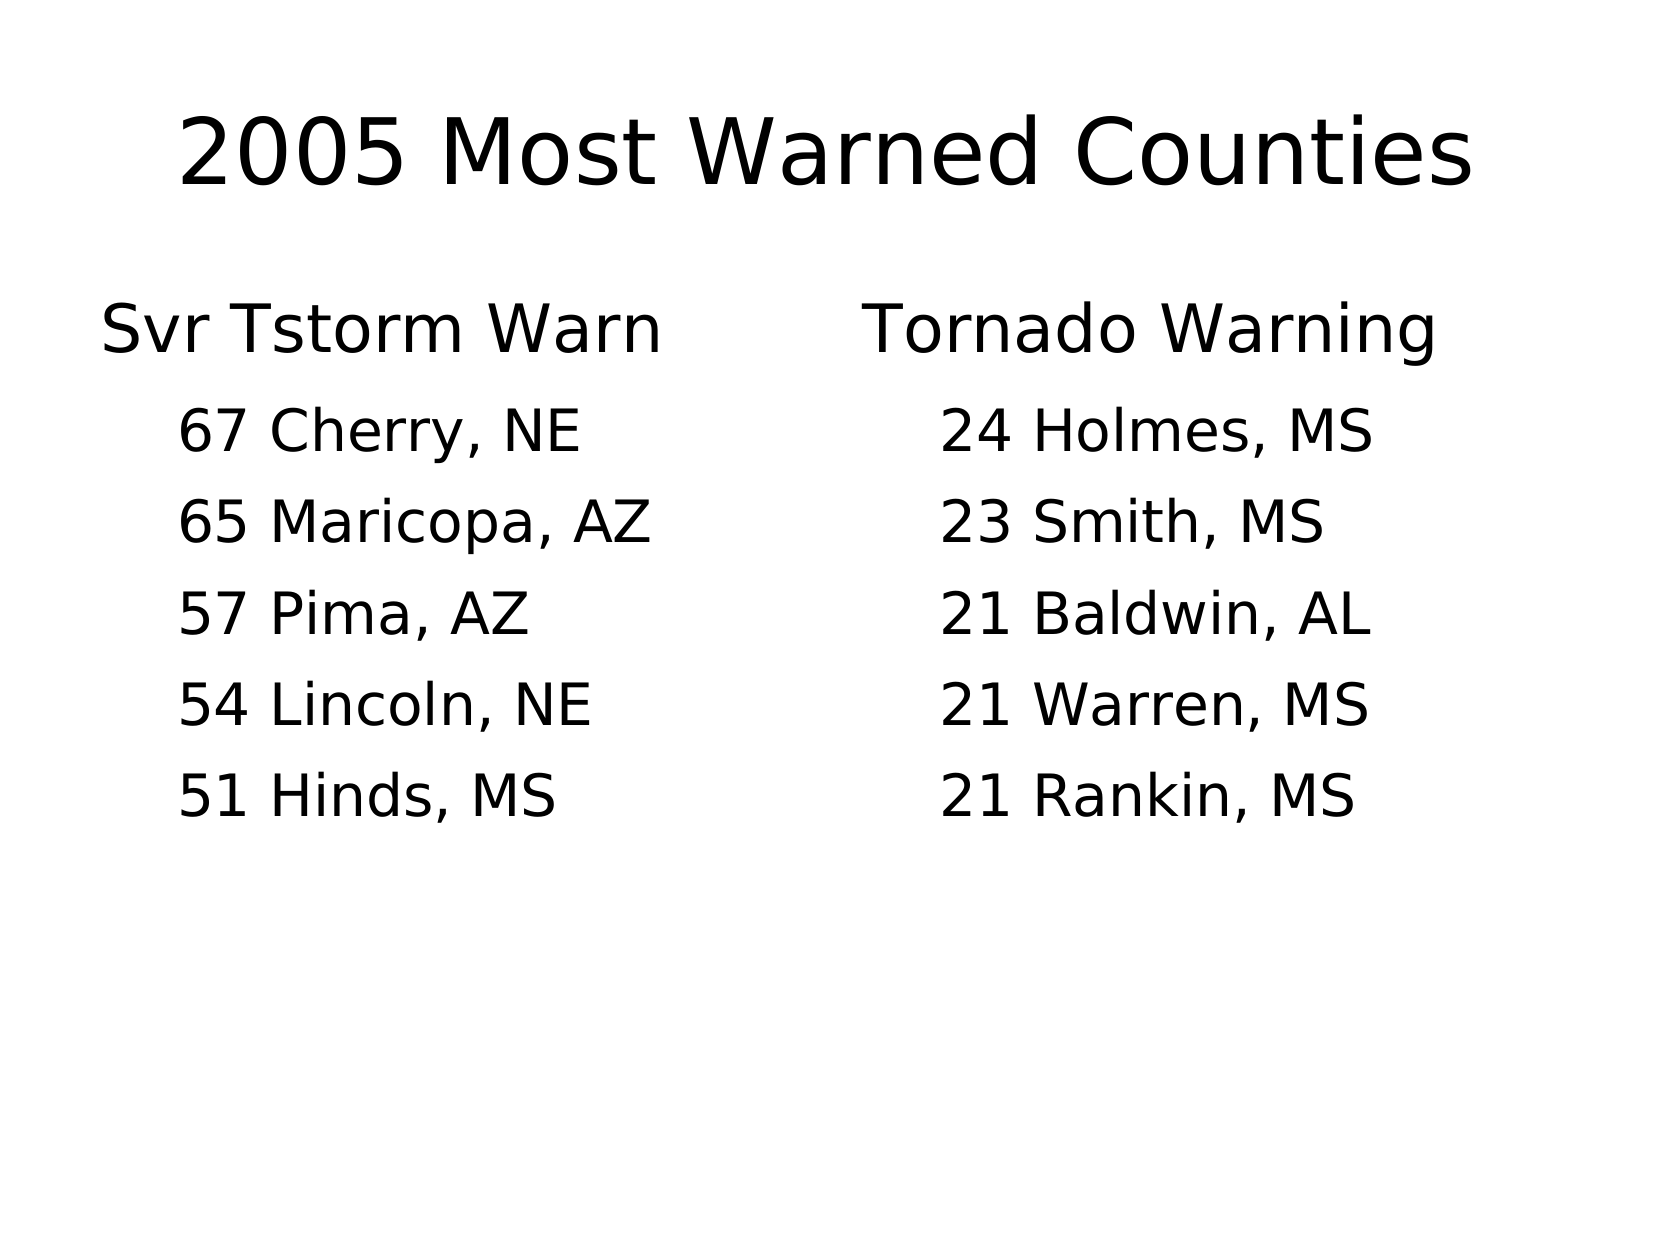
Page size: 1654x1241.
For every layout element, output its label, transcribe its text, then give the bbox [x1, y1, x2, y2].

list Svr Tstorm Warn 67 Cherry, NE 65 Maricopa, AZ 57 Pima, AZ 54 Lincoln, NE 51 Hinds, MS [82, 290, 809, 1109]
list Tornado Warning 24 Holmes, MS 23 Smith, MS 21 Baldwin, AL 21 Warren, MS 21 Rankin, MS [845, 290, 1572, 1109]
title 2005 Most Warned Counties [82, 49, 1571, 257]
